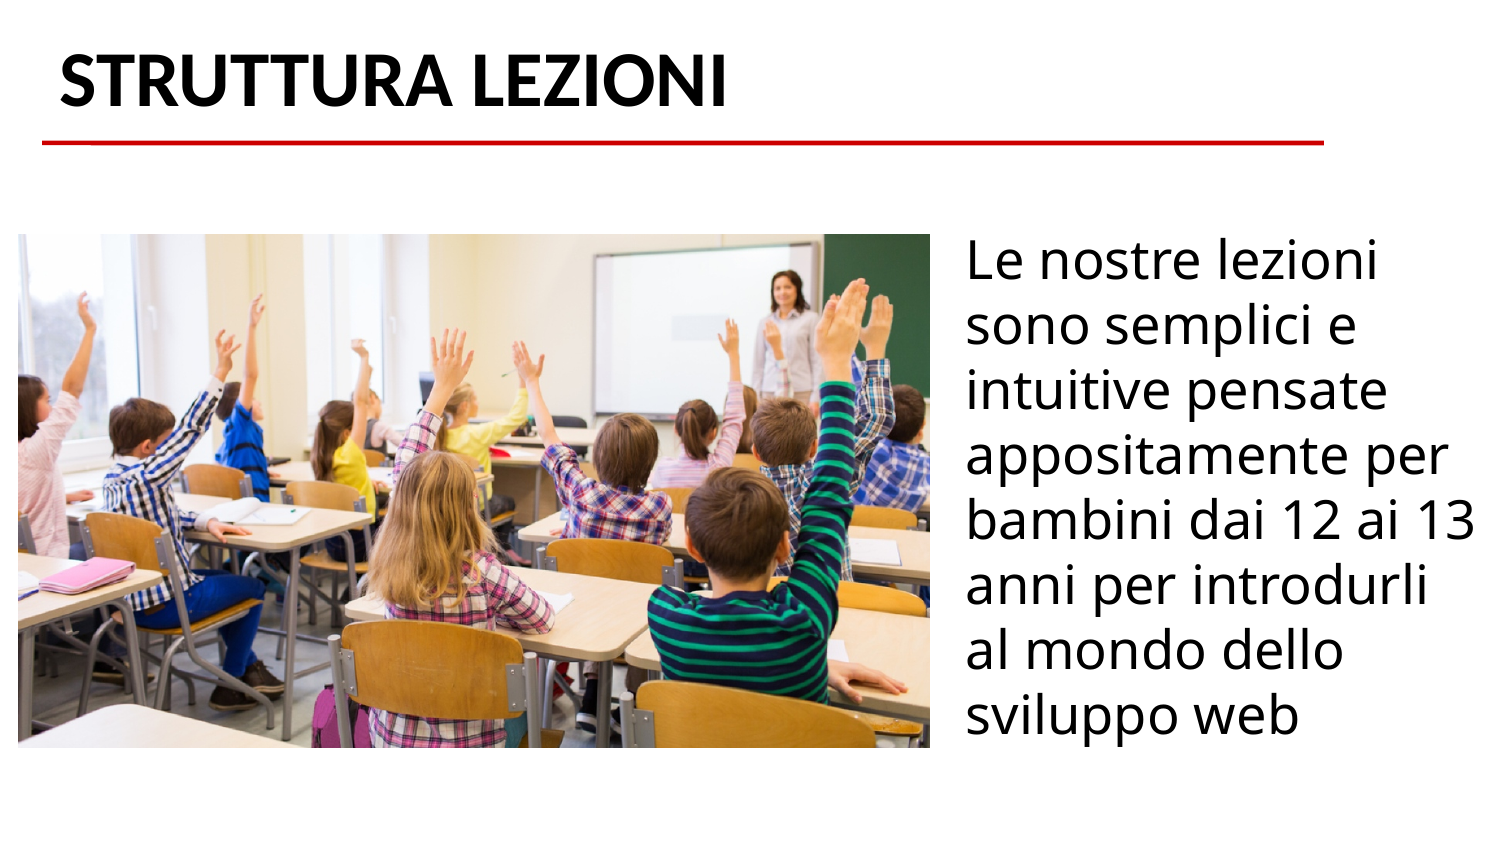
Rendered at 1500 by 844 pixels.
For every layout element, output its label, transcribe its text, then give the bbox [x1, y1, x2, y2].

picture [18, 234, 930, 748]
text_box Le nostre lezioni sono semplici e intuitive pensate appositamente per bambini dai 12 ai 13 anni per introdurli al mondo dello sviluppo web [950, 210, 1496, 784]
title STRUTTURA LEZIONI [44, 12, 1306, 101]
